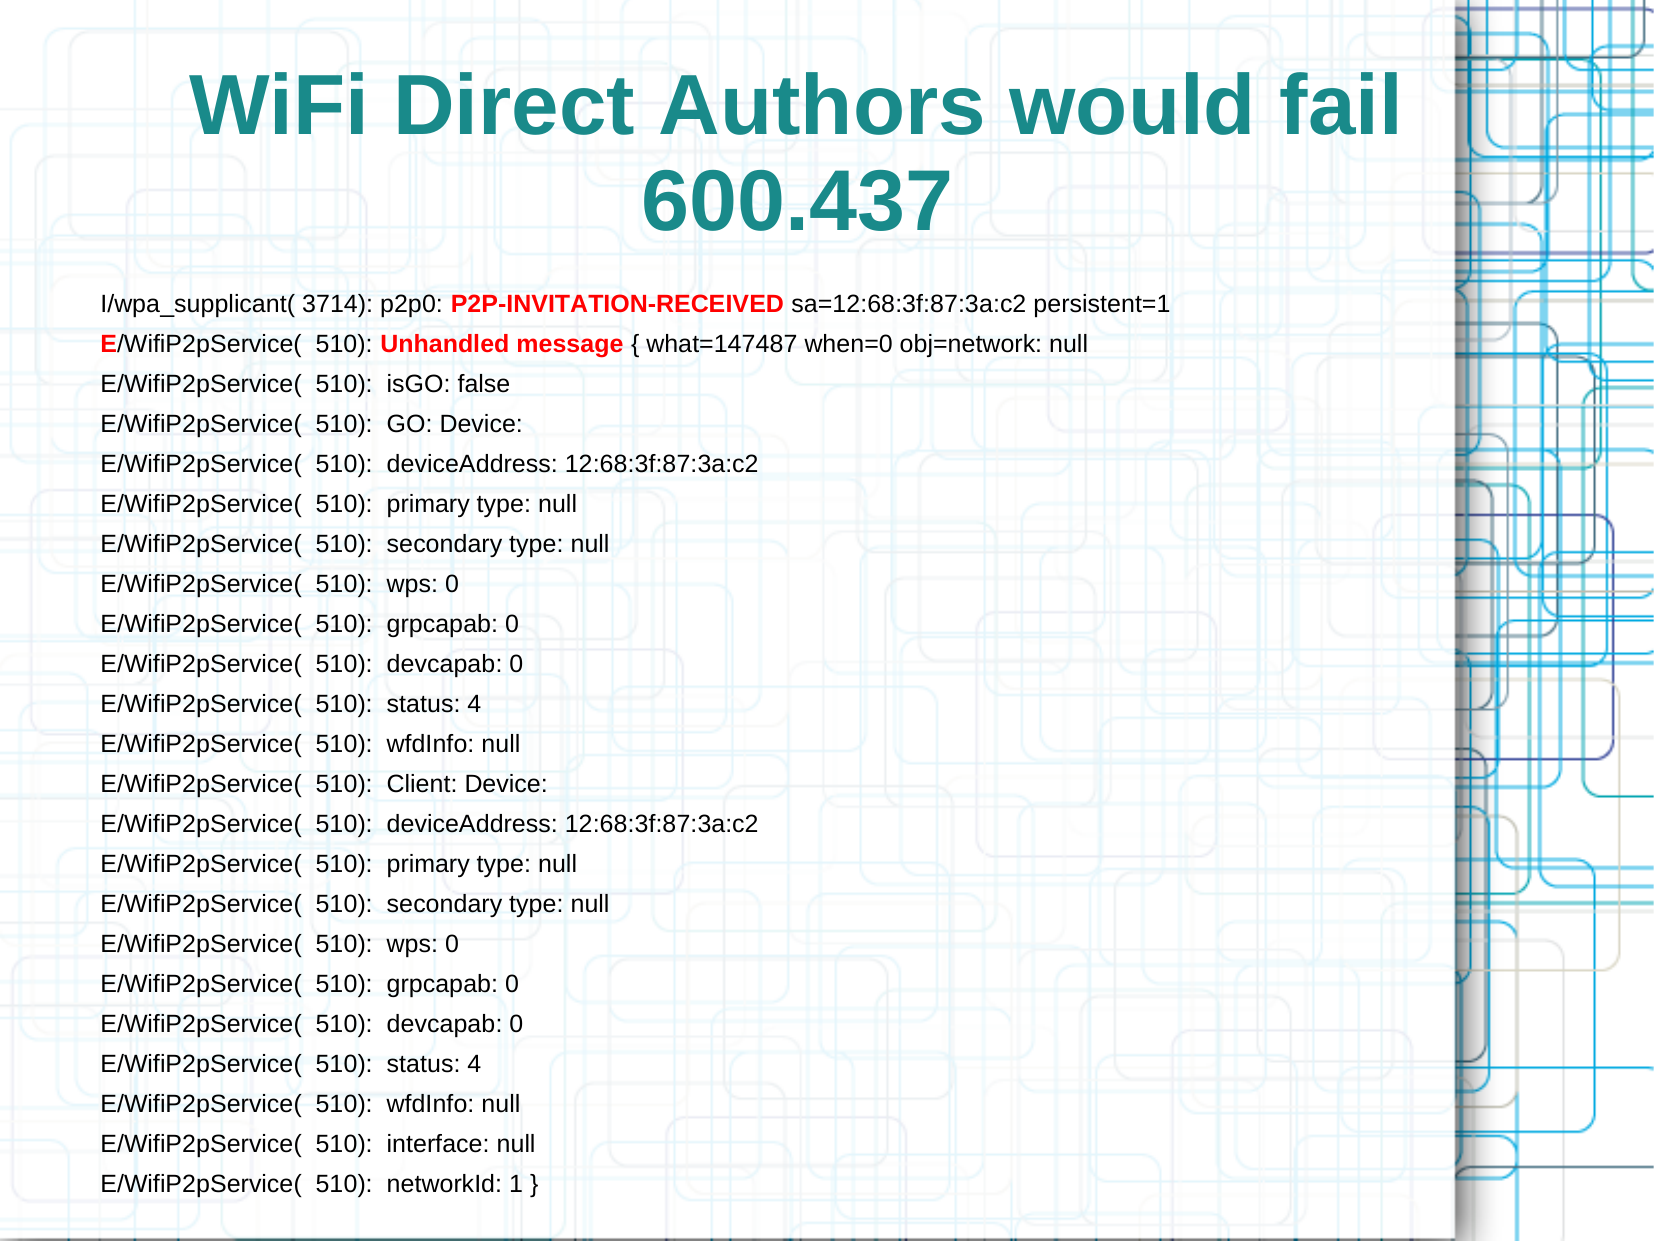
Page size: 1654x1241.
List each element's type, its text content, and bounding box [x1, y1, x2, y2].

title WiFi Direct Authors would fail 600.437 [59, 49, 1418, 257]
list I/wpa_supplicant( 3714): p2p0: P2P-INVITATION-RECEIVED sa=12:68:3f:87:3a:c2 persistent=1 E/WifiP2pService( 510): Unhandled message { what=147487 when=0 obj=network: null E/WifiP2pService( 510): isGO: false E/WifiP2pService( 510): GO: Device: E/WifiP2pService( 510): deviceAddress: 12:68:3f:87:3a:c2 E/WifiP2pService( 510): primary type: null E/WifiP2pService( 510): secondary type: null E/WifiP2pService( 510): wps: 0 E/WifiP2pService( 510): grpcapab: 0 E/WifiP2pService( 510): devcapab: 0 E/WifiP2pService( 510): status: 4 E/WifiP2pService( 510): wfdInfo: null E/WifiP2pService( 510): Client: Device: E/WifiP2pService( 510): deviceAddress: 12:68:3f:87:3a:c2 E/WifiP2pService( 510): primary type: null E/WifiP2pService( 510): secondary type: null E/WifiP2pService( 510): wps: 0 E/WifiP2pService( 510): grpcapab: 0 E/WifiP2pService( 510): devcapab: 0 E/WifiP2pService( 510): status: 4 E/WifiP2pService( 510): wfdInfo: null E/WifiP2pService( 510): interface: null E/WifiP2pService( 510): networkId: 1 } [82, 290, 1418, 1198]
picture [0, 0, 1654, 1241]
